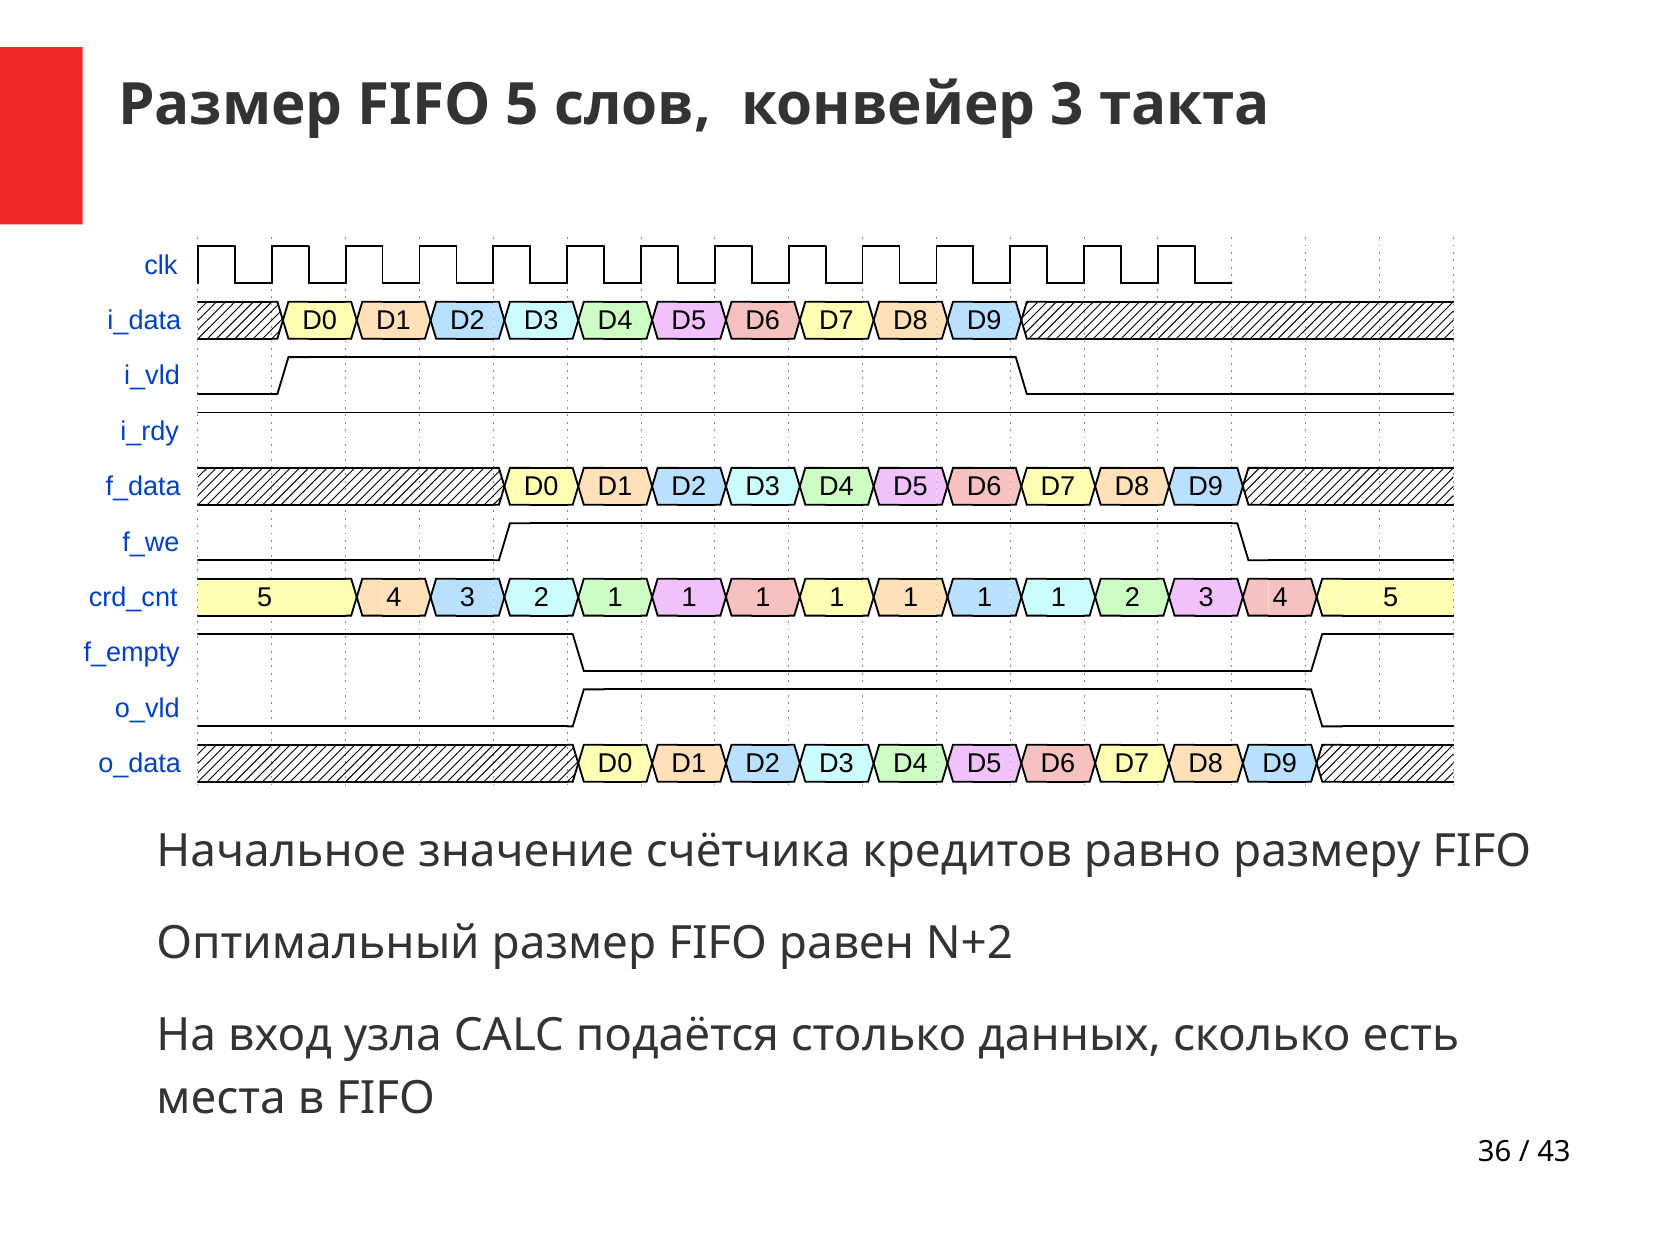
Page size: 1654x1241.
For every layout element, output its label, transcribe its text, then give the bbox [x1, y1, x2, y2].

picture [49, 236, 1490, 791]
list Начальное значение счётчика кредитов равно размеру FIFO Оптимальный размер FIFO равен N+2 На вход узла CALC подаётся столько данных, сколько есть места в FIFO [85, 817, 1598, 1137]
title Размер FIFO 5 слов, конвейер 3 такта [118, 49, 1571, 154]
